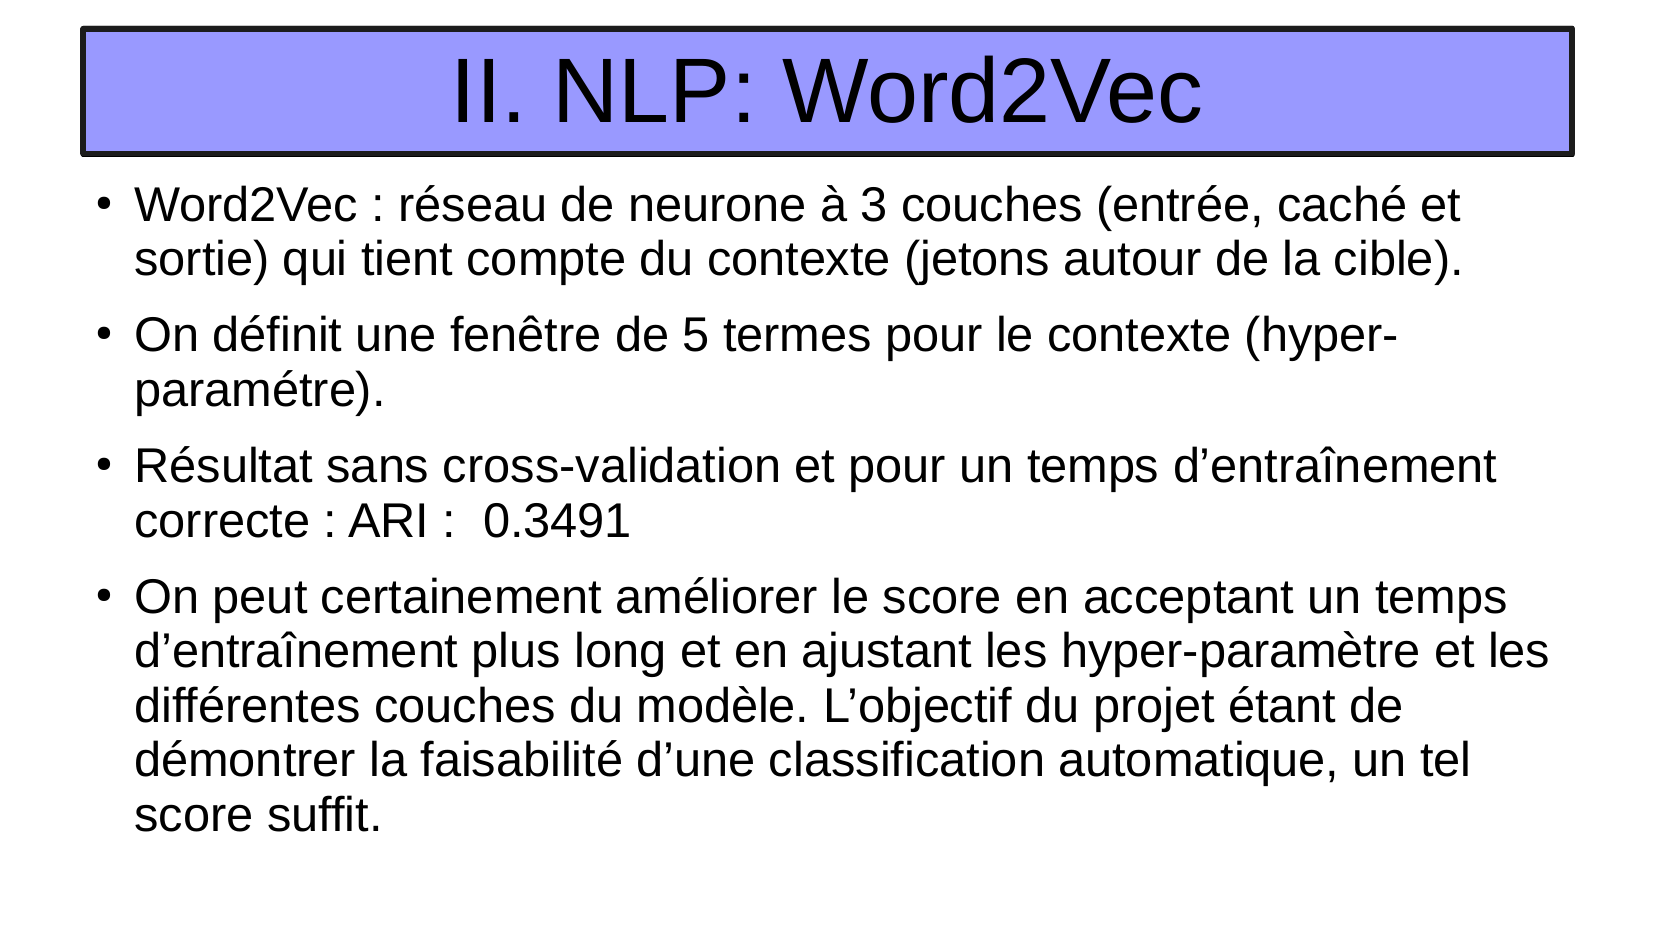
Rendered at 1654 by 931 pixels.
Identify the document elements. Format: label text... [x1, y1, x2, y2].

title II. NLP: Word2Vec [83, 28, 1572, 154]
list Word2Vec : réseau de neurone à 3 couches (entrée, caché et sortie) qui tient compte du contexte (jetons autour de la cible). On définit une fenêtre de 5 termes pour le contexte (hyper-paramétre). Résultat sans cross-validation et pour un temps d’entraînement correcte : ARI : 0.3491 On peut certainement améliorer le score en acceptant un temps d’entraînement plus long et en ajustant les hyper-paramètre et les différentes couches du modèle. L’objectif du projet étant de démontrer la faisabilité d’une classification automatique, un tel score suffit. [82, 177, 1571, 851]
